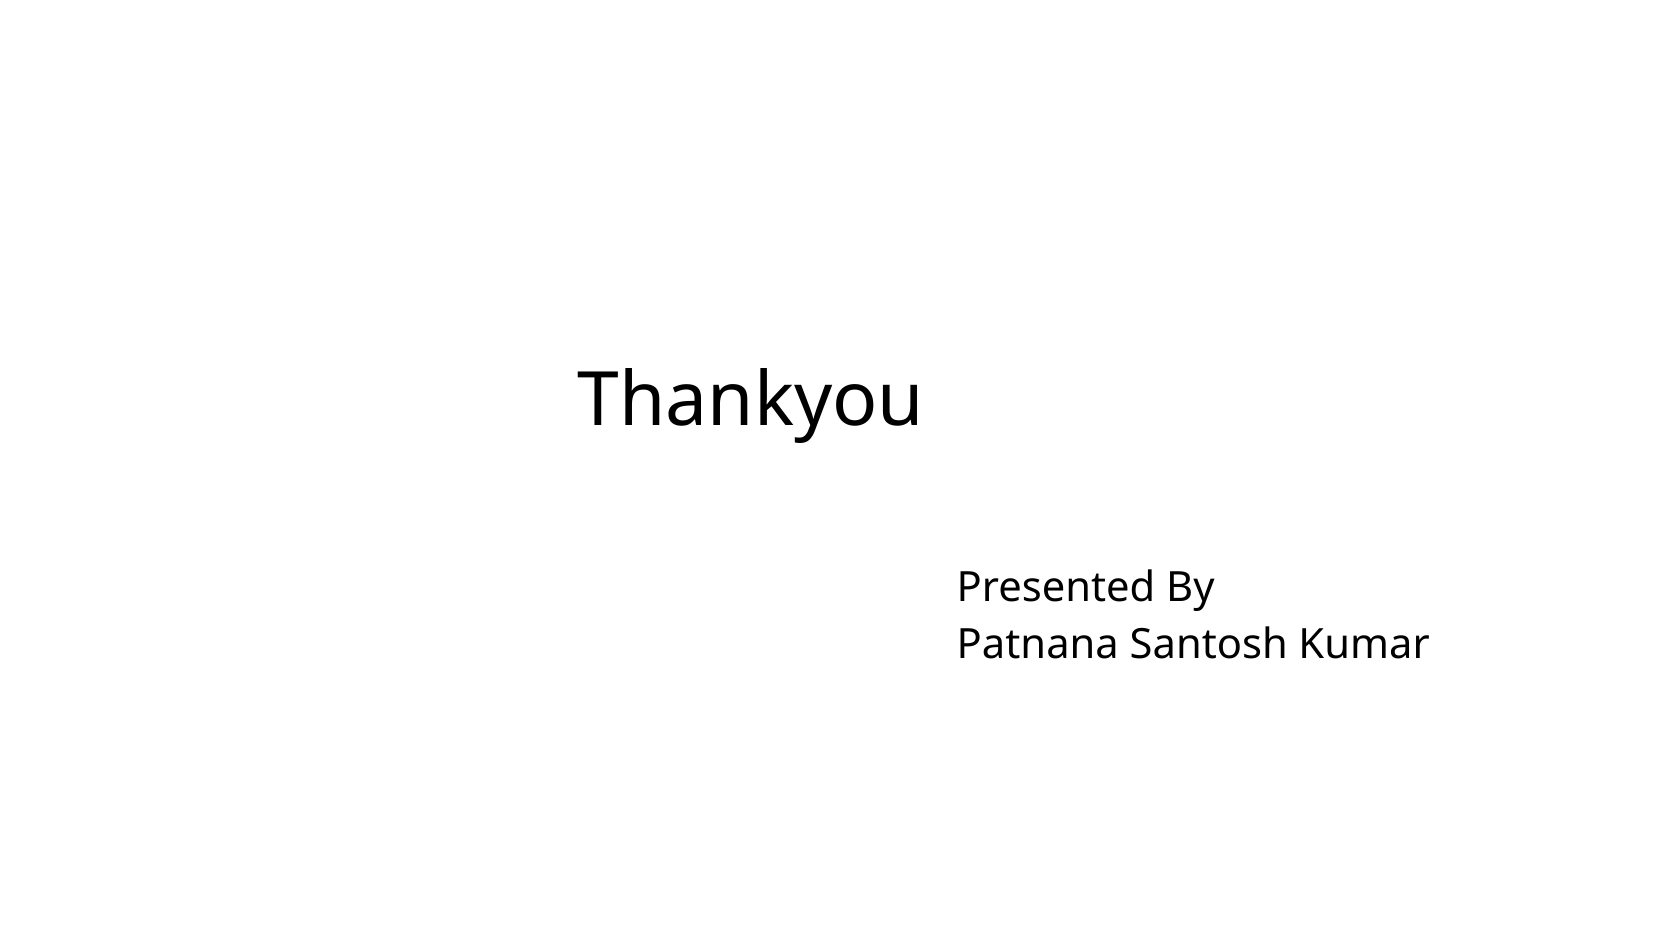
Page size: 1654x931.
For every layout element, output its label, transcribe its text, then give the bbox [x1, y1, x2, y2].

subtitle Presented By Patnana Santosh Kumar [956, 506, 1583, 721]
title Thankyou [70, 318, 1560, 475]
